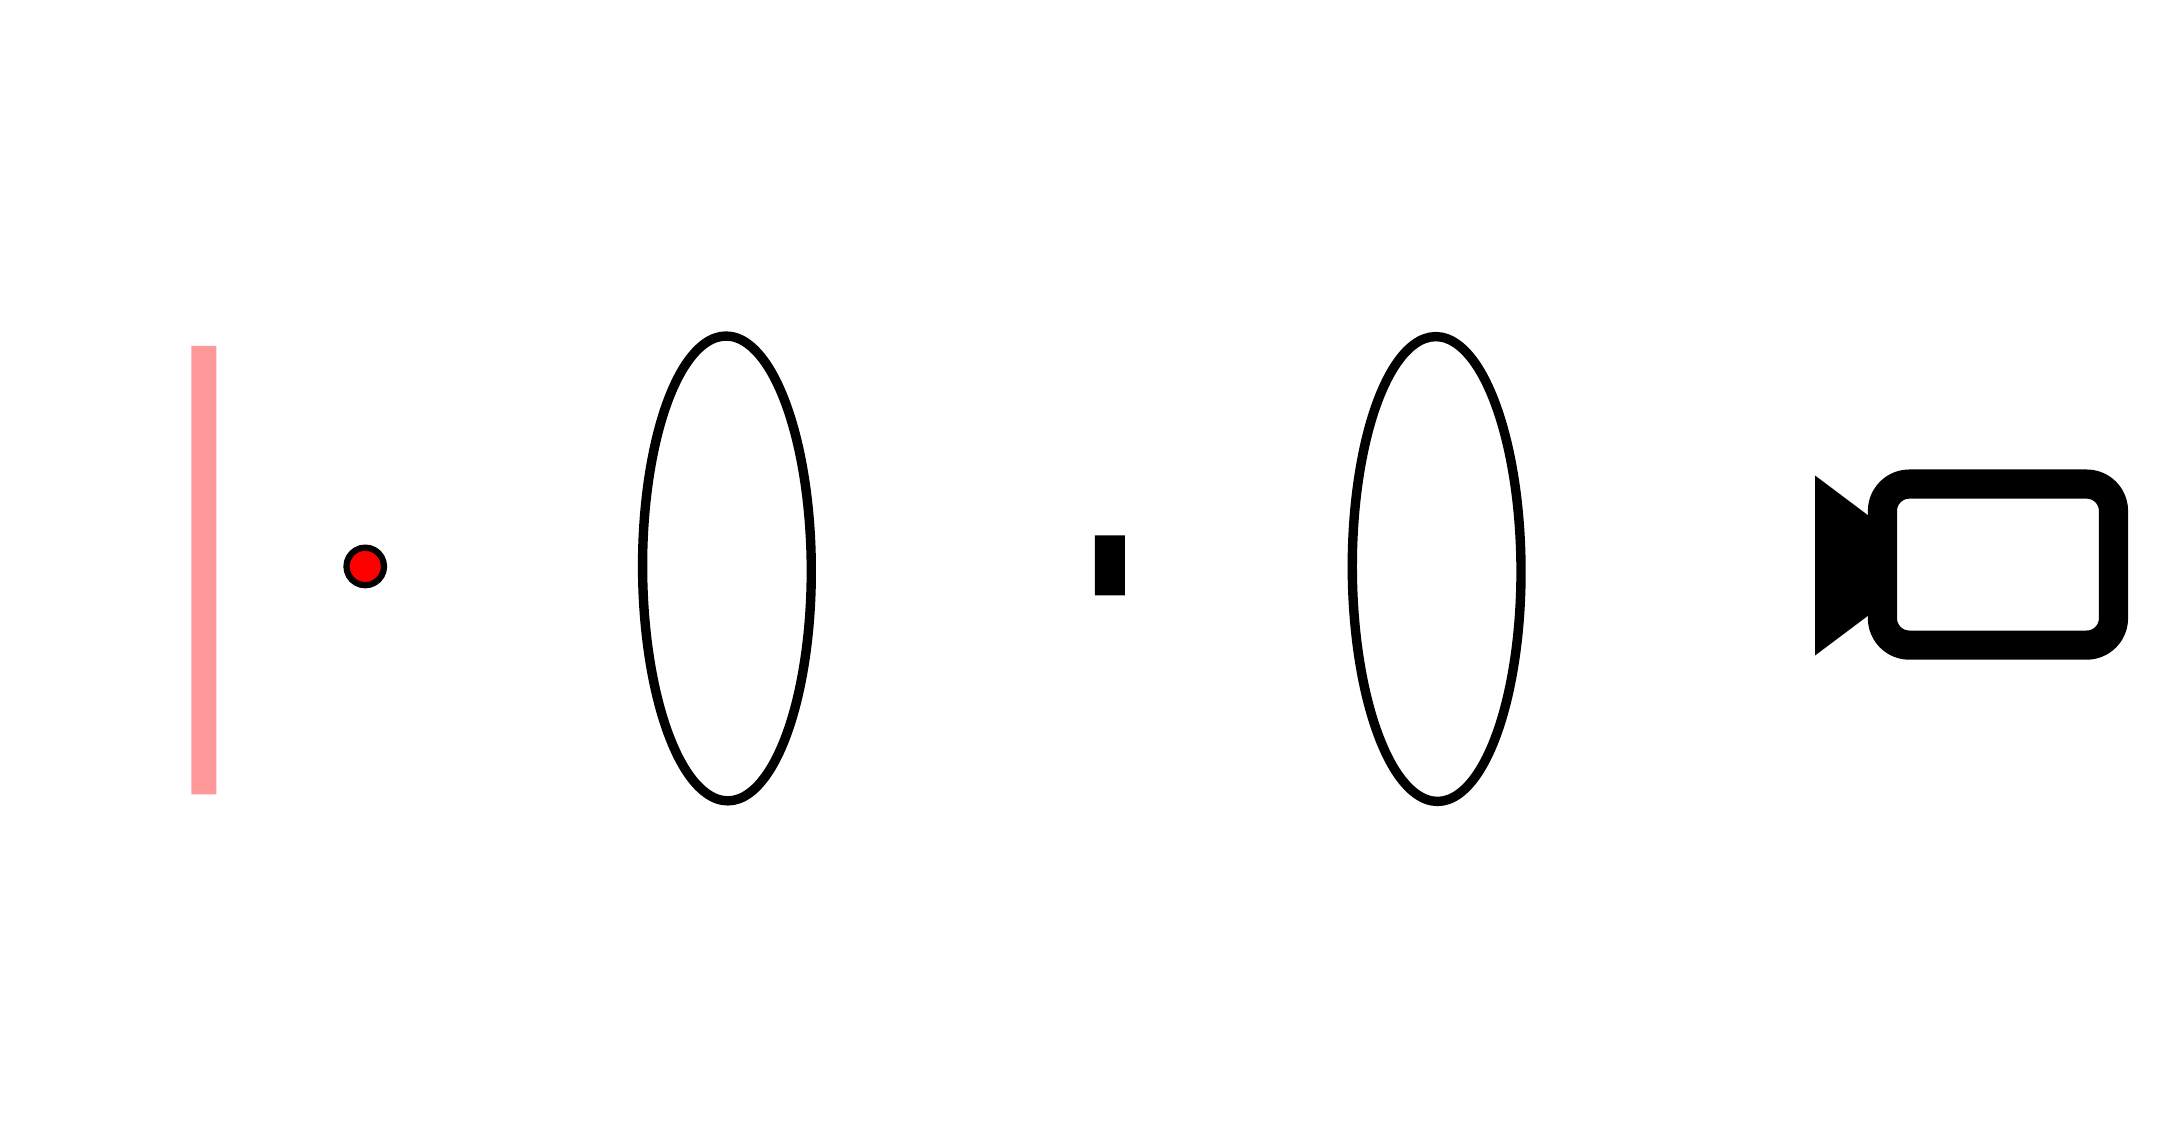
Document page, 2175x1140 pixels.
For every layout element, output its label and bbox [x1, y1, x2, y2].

text_box [1352, 336, 1522, 802]
text_box [1882, 484, 2114, 646]
text_box [1815, 475, 1876, 656]
text_box [1094, 535, 1125, 596]
text_box [642, 336, 812, 801]
text_box [346, 547, 385, 586]
